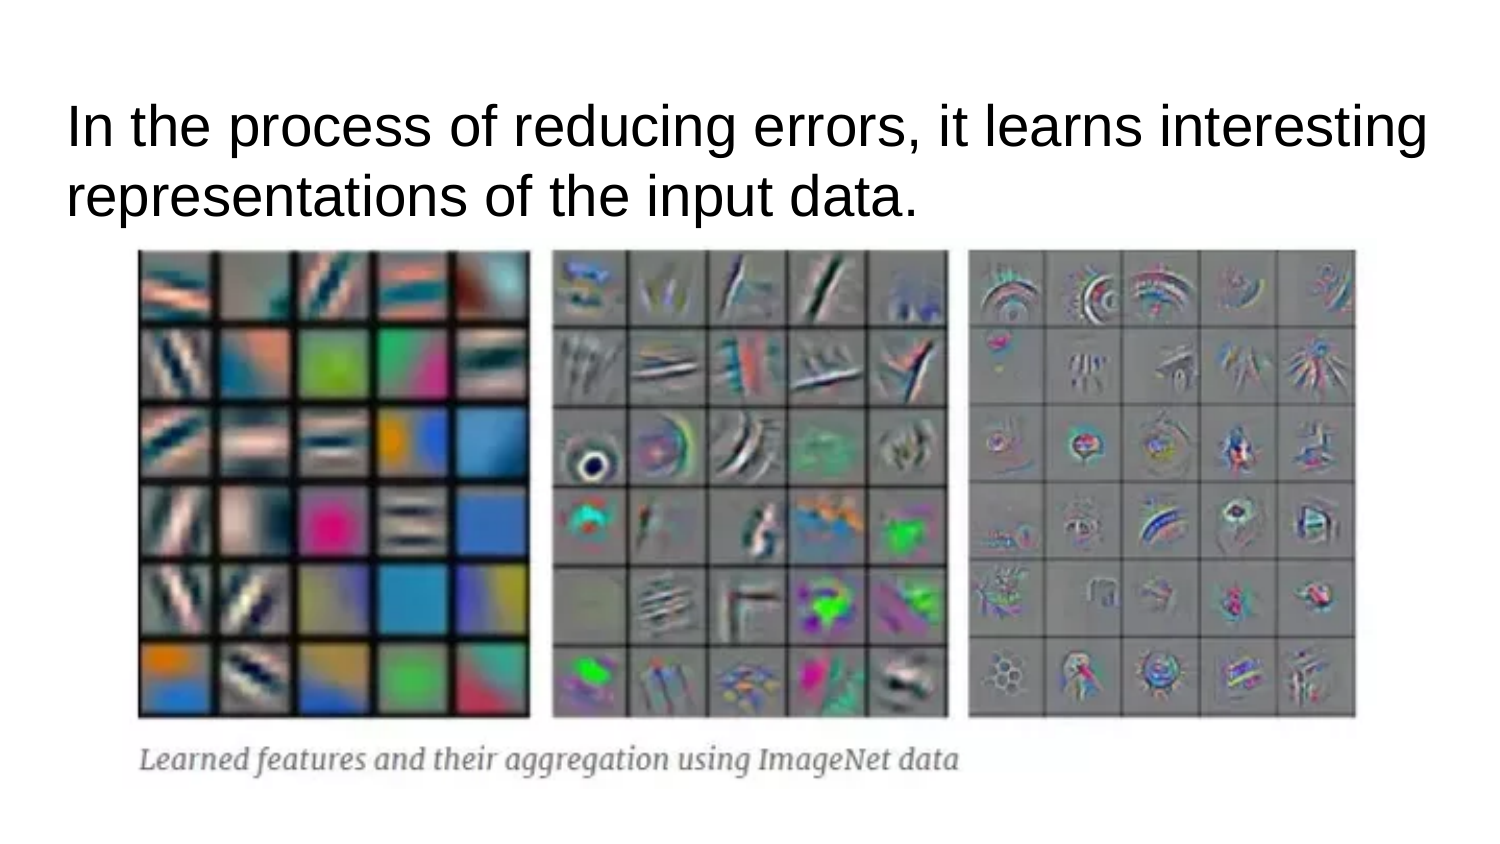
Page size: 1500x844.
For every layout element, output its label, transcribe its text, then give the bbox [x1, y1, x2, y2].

picture [122, 238, 1377, 789]
title In the process of reducing errors, it learns interesting representations of the input data. [51, 72, 1449, 167]
